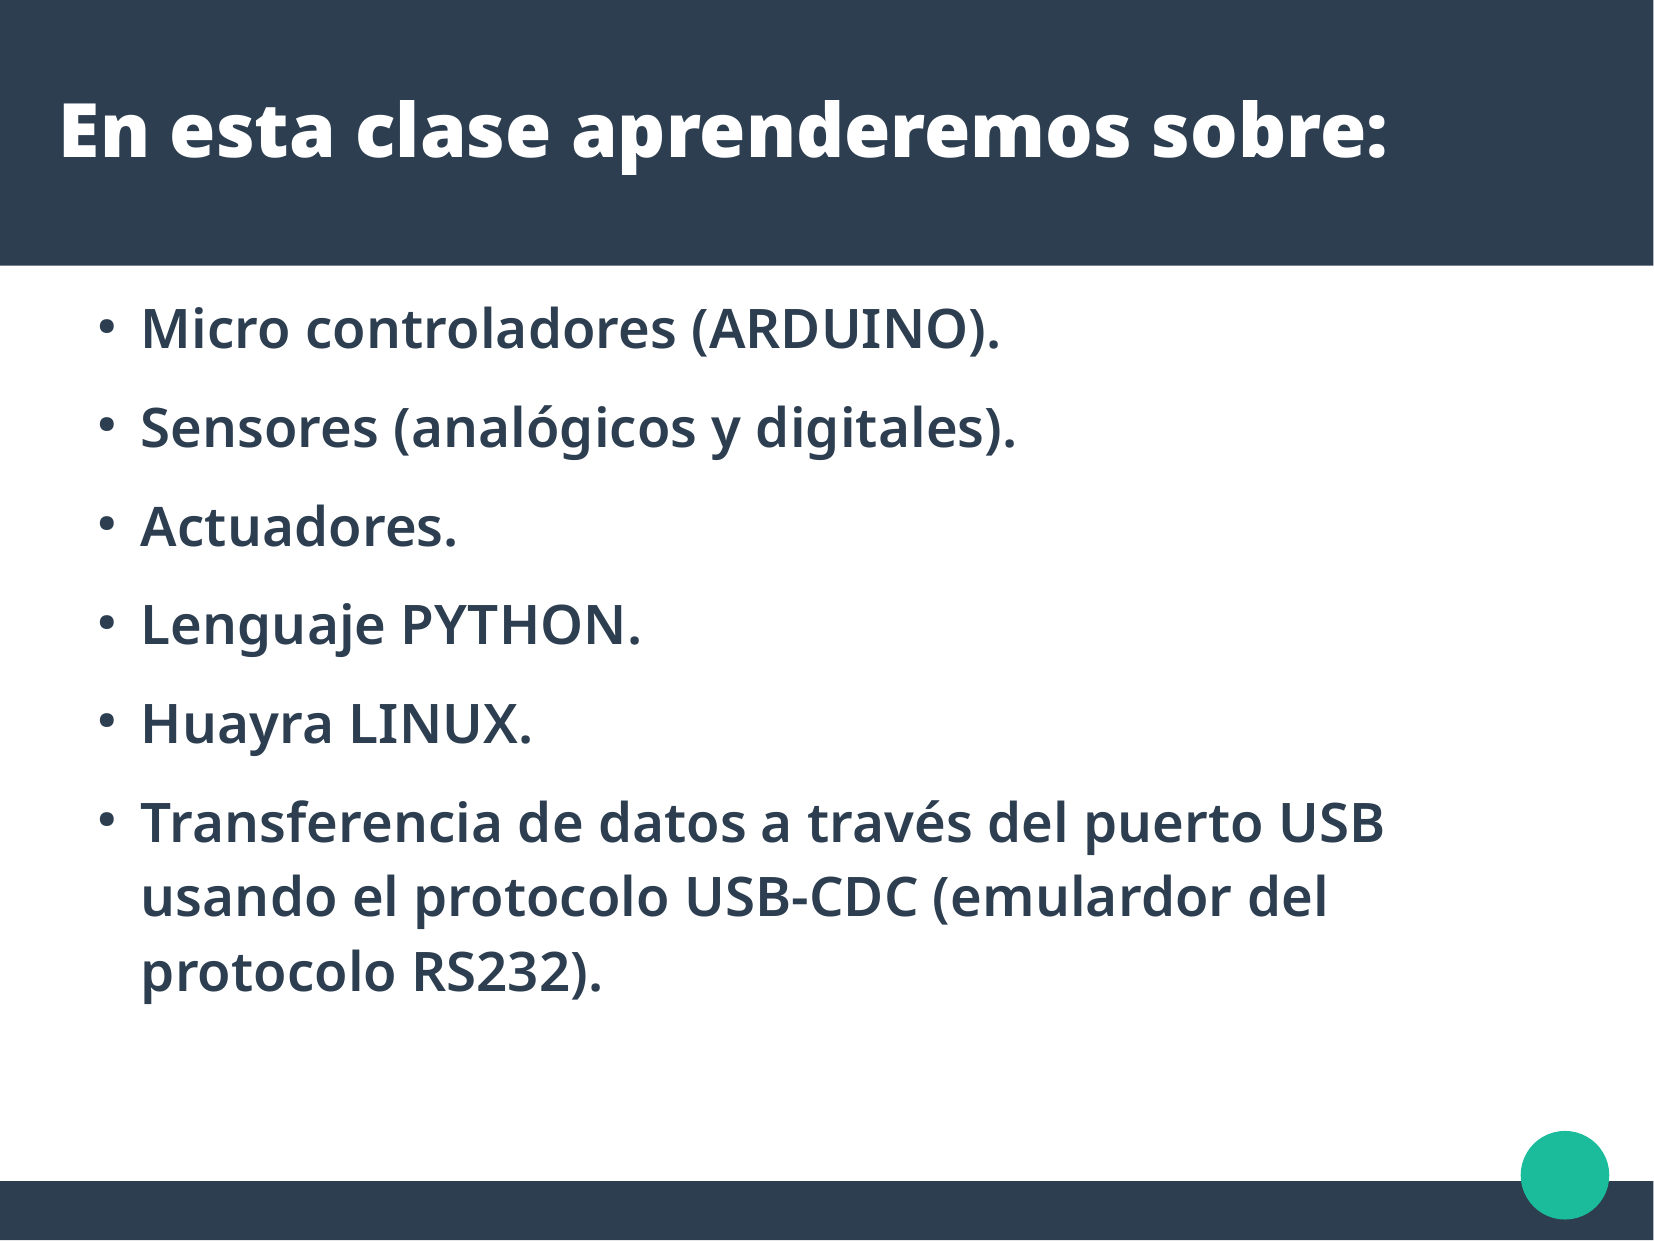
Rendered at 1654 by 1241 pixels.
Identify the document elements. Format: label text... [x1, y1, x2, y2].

list Micro controladores (ARDUINO). Sensores (analógicos y digitales). Actuadores. Lenguaje PYTHON. Huayra LINUX. Transferencia de datos a través del puerto USB usando el protocolo USB-CDC (emulardor del protocolo RS232). [82, 290, 1571, 1010]
title En esta clase aprenderemos sobre: [59, 49, 1595, 207]
